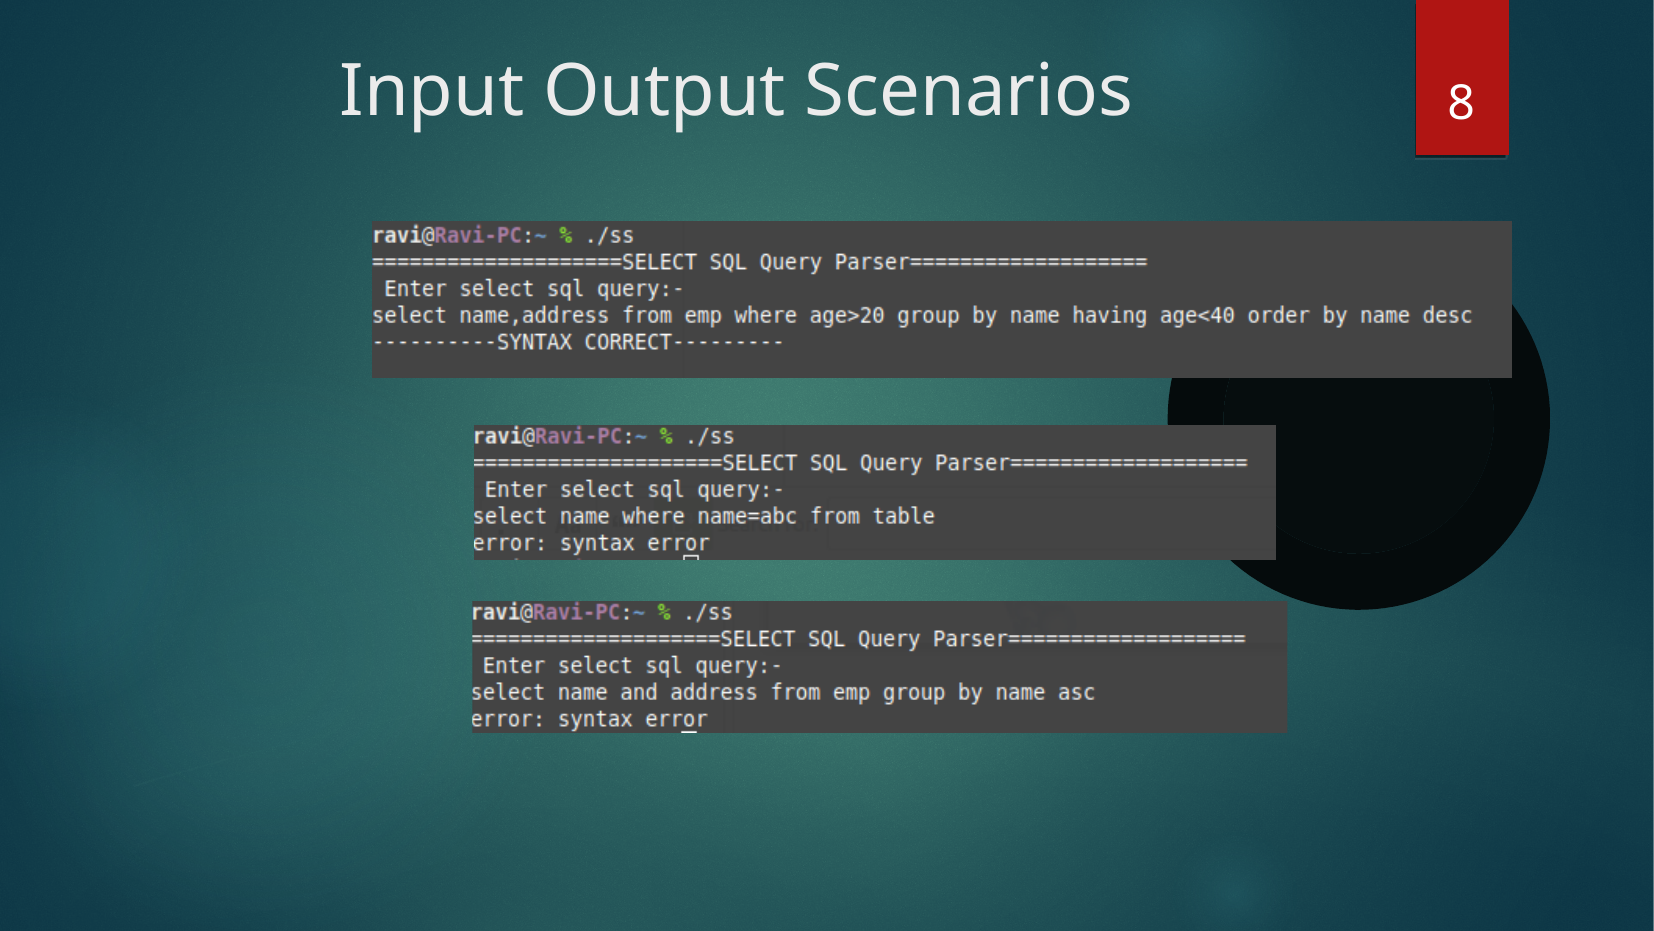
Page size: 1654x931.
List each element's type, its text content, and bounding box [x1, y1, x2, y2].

picture [372, 221, 1512, 378]
title Input Output Scenarios [324, 35, 1654, 190]
picture [474, 425, 1276, 560]
picture [472, 601, 1288, 733]
